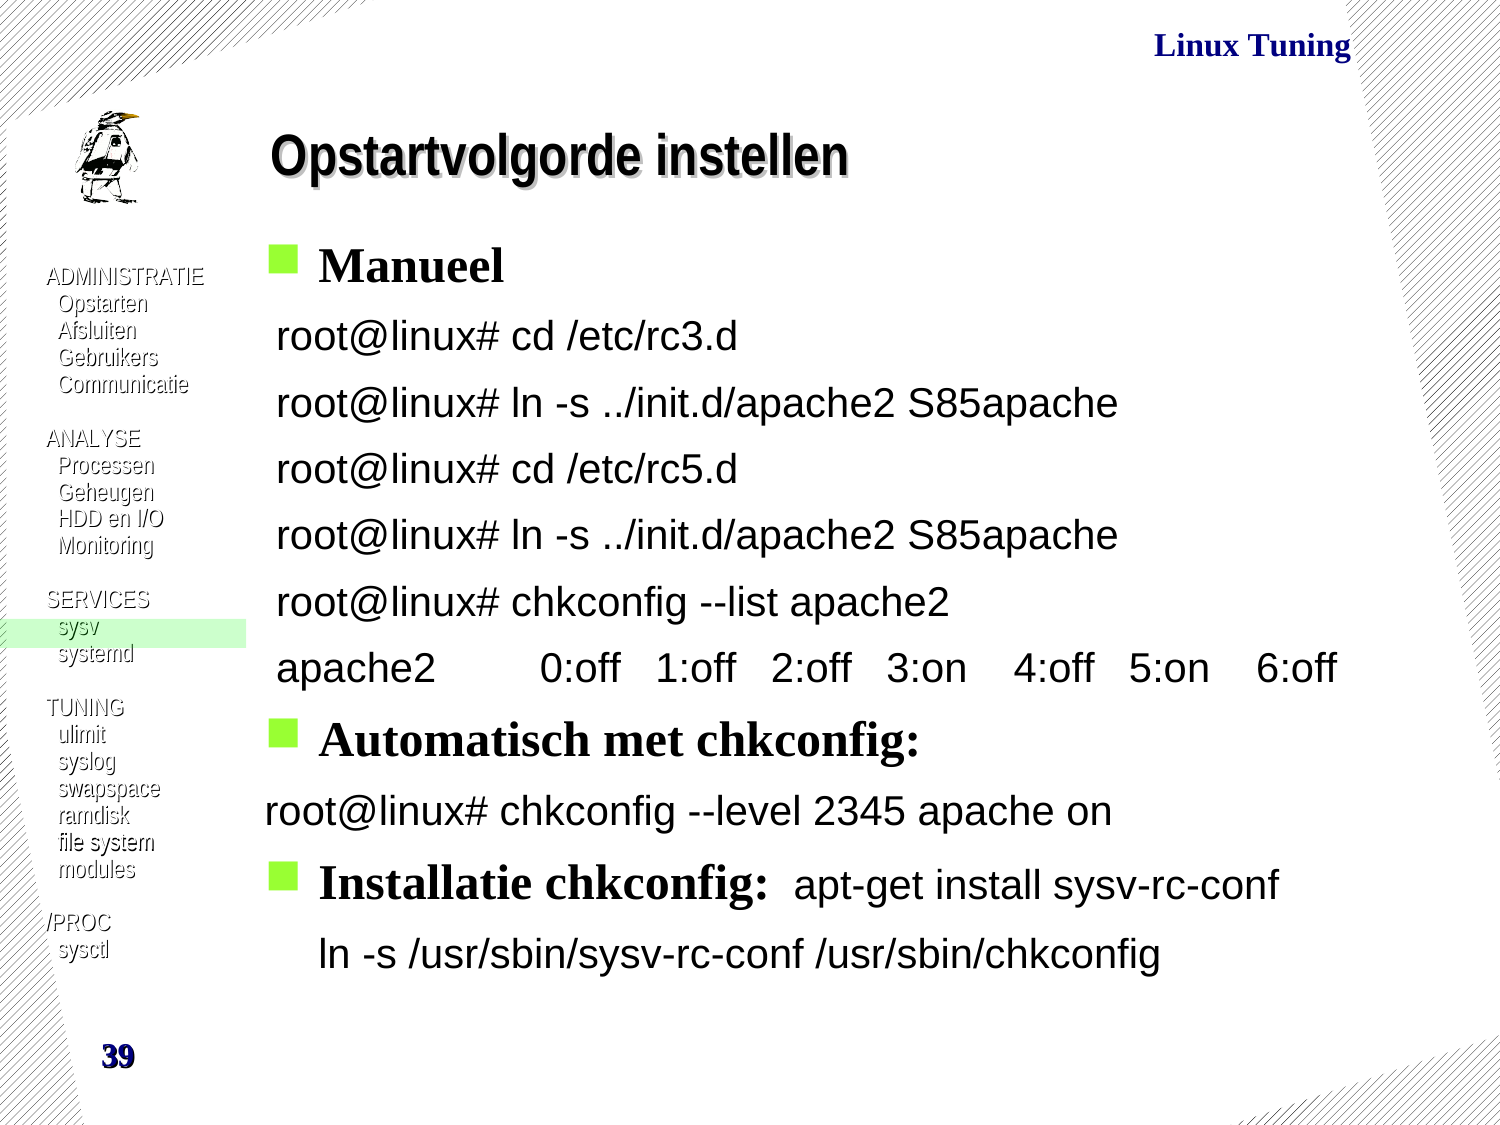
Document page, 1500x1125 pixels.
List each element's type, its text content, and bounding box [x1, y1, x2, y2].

text_box [0, 618, 247, 648]
list Manueel root@linux# cd /etc/rc3.d root@linux# ln -s ../init.d/apache2 S85apache root@linux# cd /etc/rc5.d root@linux# ln -s ../init.d/apache2 S85apache root@linux# chkconfig --list apache2 apache2 0:off 1:off 2:off 3:on 4:off 5:on 6:off Automatisch met chkconfig: root@linux# chkconfig --level 2345 apache on Installatie chkconfig: apt-get install sysv-rc-conf ln -s /usr/sbin/sysv-rc-conf /usr/sbin/chkconfig [264, 229, 1486, 1125]
title Opstartvolgorde instellen [270, 41, 1500, 250]
picture [57, 105, 143, 206]
